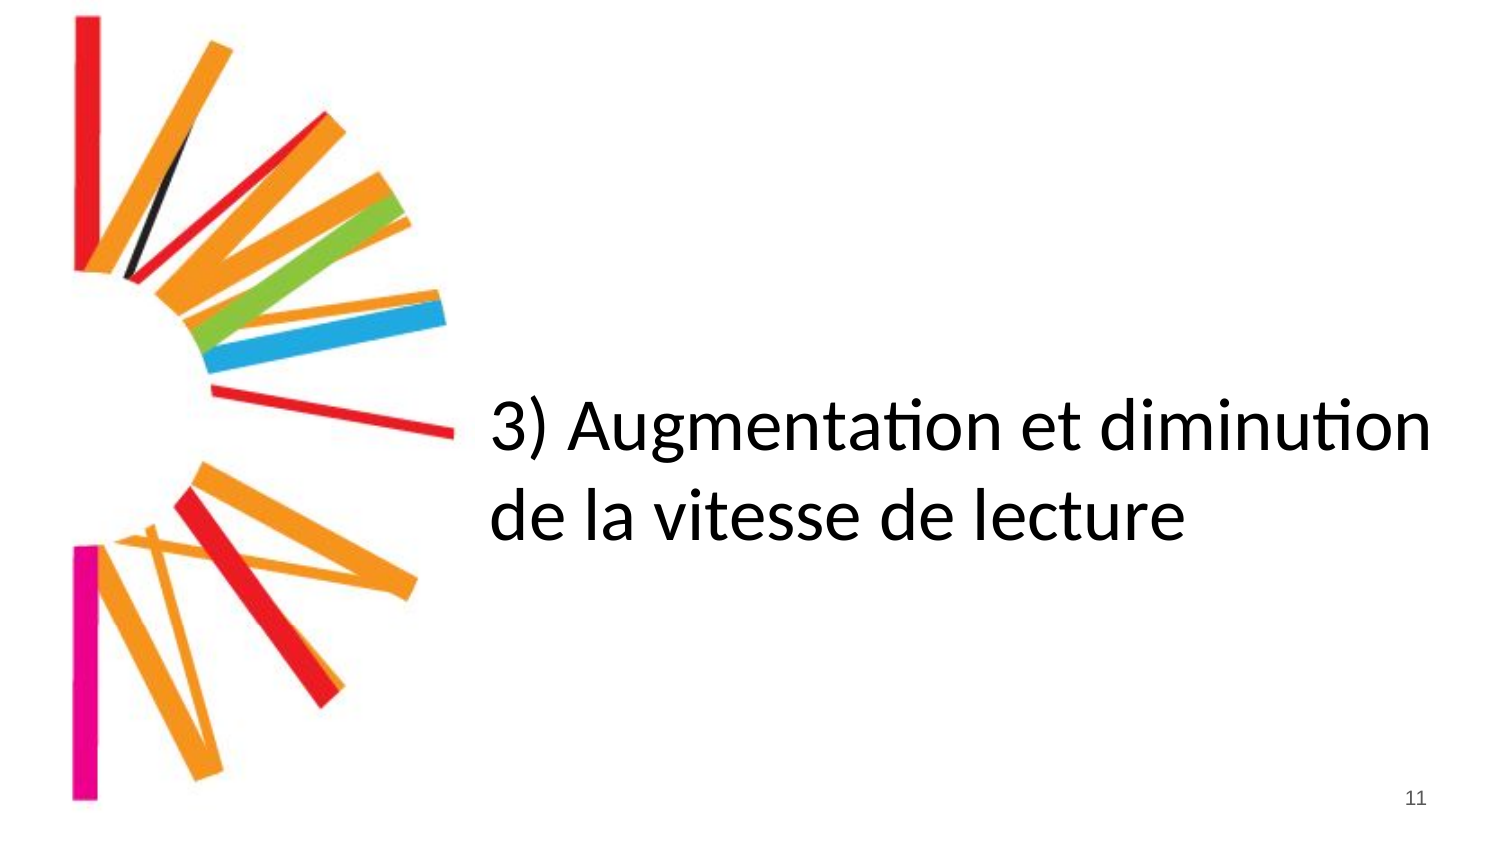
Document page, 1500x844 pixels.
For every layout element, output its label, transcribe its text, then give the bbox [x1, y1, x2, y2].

text_box 11 [1389, 764, 1480, 830]
picture [0, 0, 475, 840]
text_box 3) Augmentation et diminution de la vitesse de lecture [474, 360, 1480, 475]
